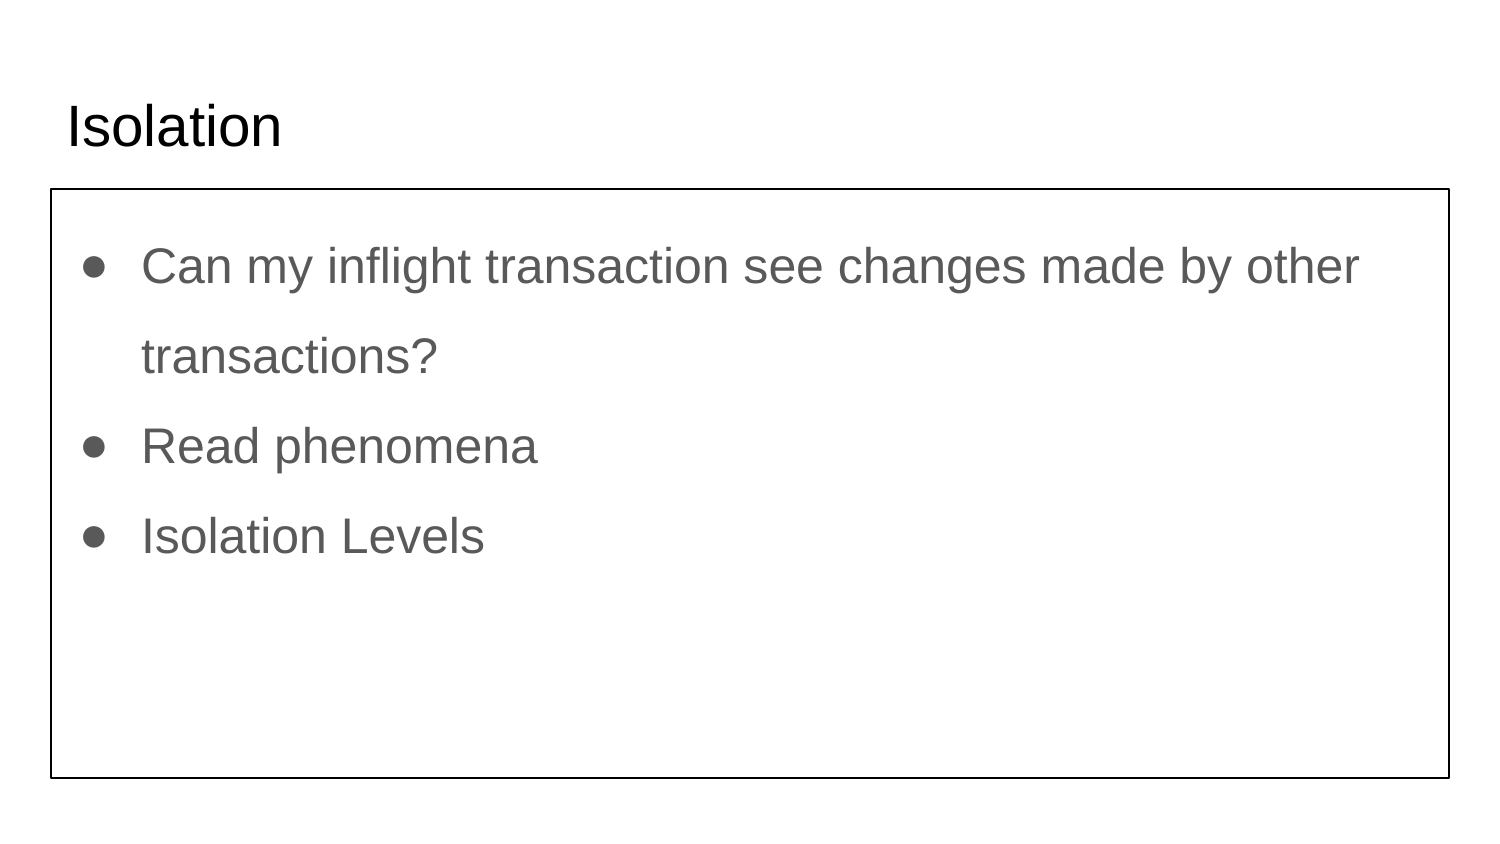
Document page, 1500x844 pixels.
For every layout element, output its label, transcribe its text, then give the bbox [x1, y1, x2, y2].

list Can my inflight transaction see changes made by other transactions? Read phenomena Isolation Levels [51, 189, 1449, 778]
title Isolation [51, 72, 1449, 167]
